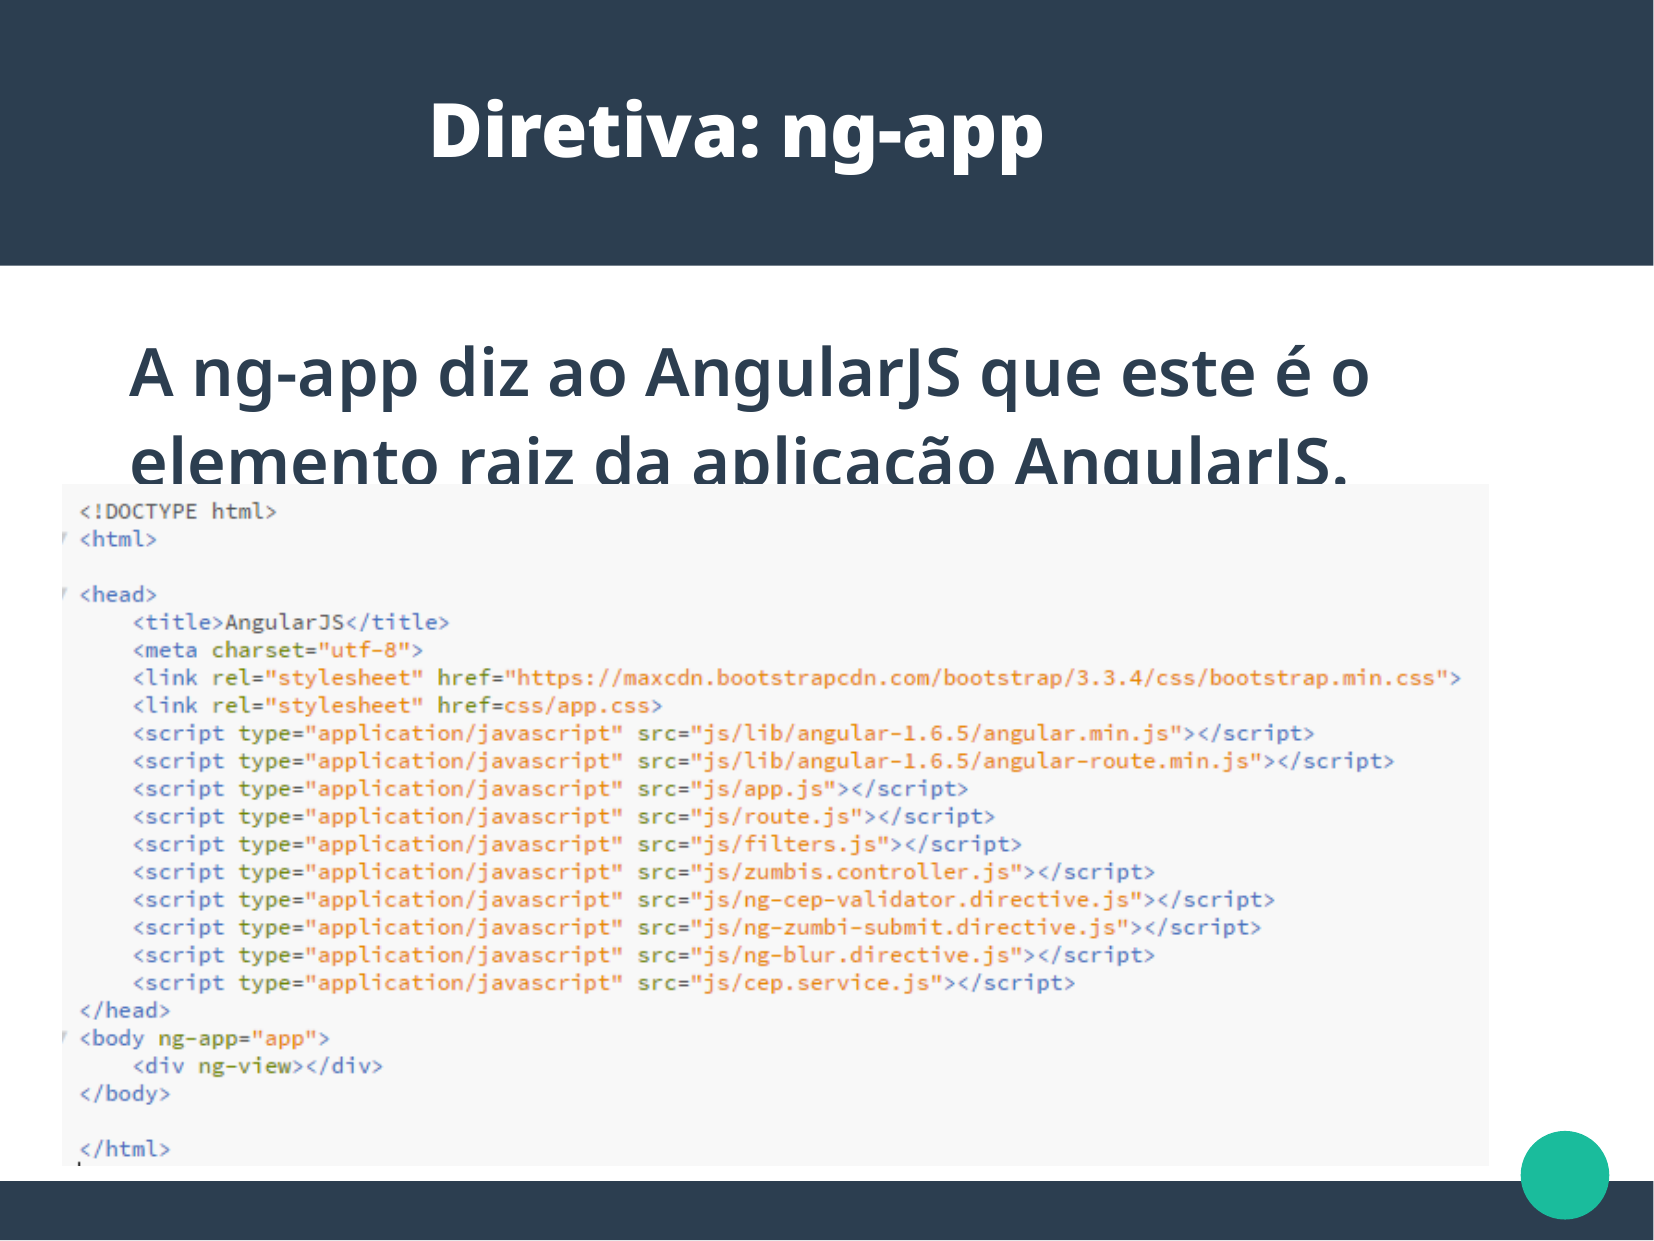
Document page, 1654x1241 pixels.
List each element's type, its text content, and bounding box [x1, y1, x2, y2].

title Diretiva: ng-app [59, 49, 1595, 207]
picture [62, 484, 1489, 1166]
list A ng-app diz ao AngularJS que este é o elemento raiz da aplicação AngularJS. [59, 324, 1595, 1152]
